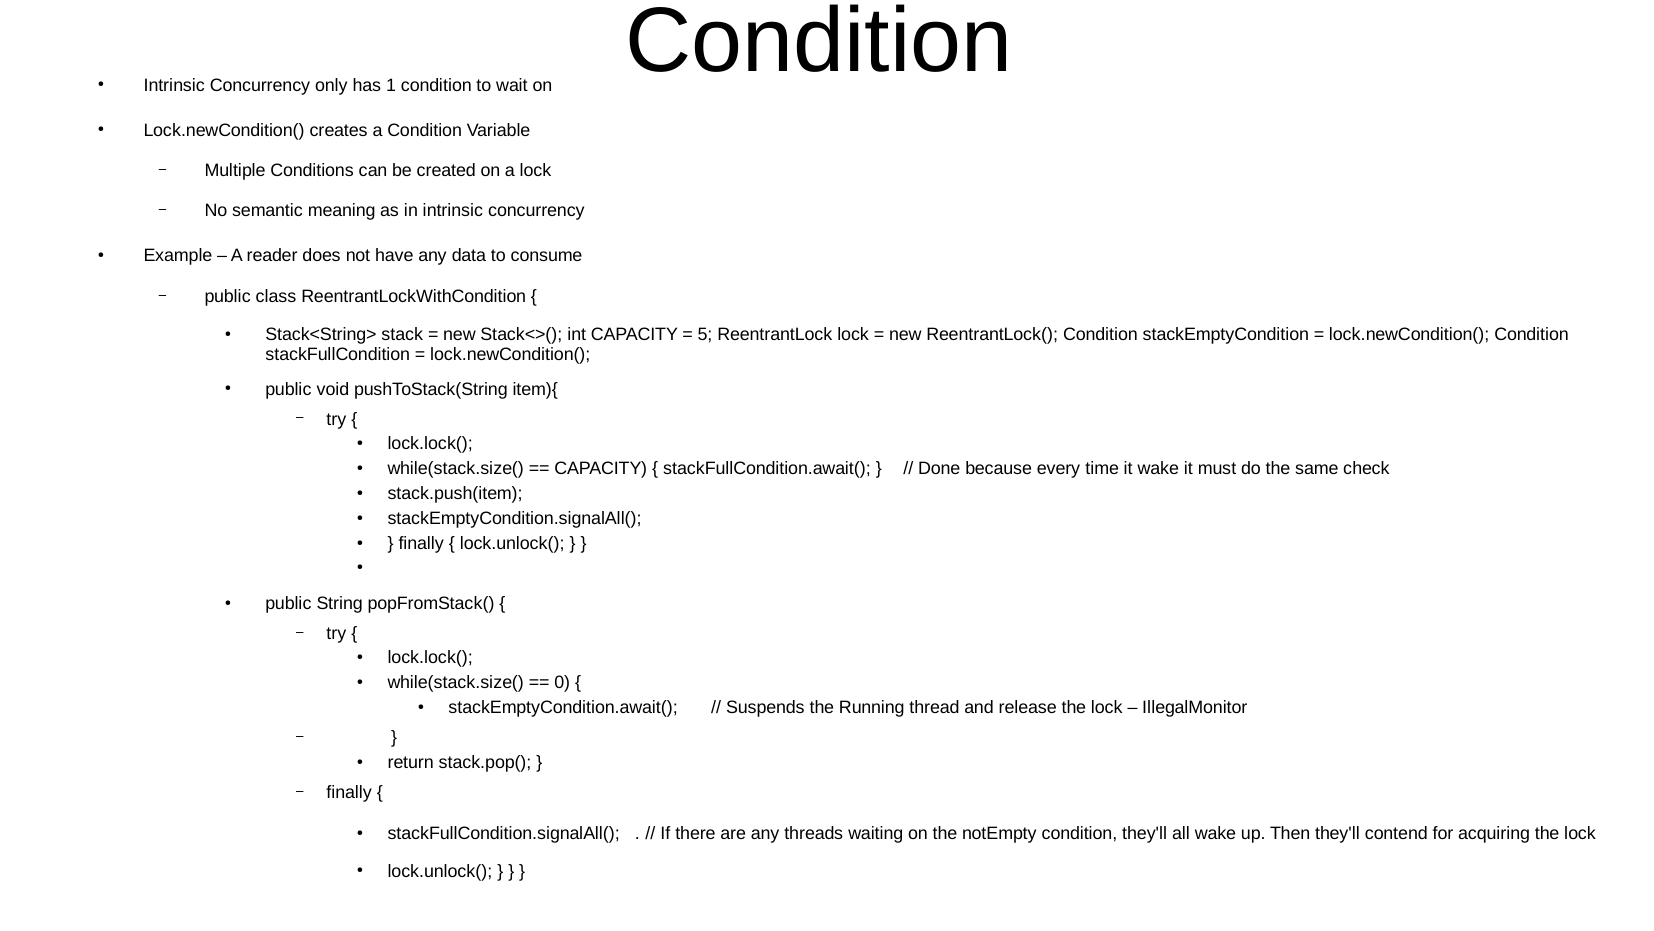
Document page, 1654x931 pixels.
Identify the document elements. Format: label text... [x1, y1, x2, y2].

list Intrinsic Concurrency only has 1 condition to wait on Lock.newCondition() creates a Condition Variable Multiple Conditions can be created on a lock No semantic meaning as in intrinsic concurrency Example – A reader does not have any data to consume public class ReentrantLockWithCondition { Stack<String> stack = new Stack<>(); int CAPACITY = 5; ReentrantLock lock = new ReentrantLock(); Condition stackEmptyCondition = lock.newCondition(); Condition stackFullCondition = lock.newCondition(); public void pushToStack(String item){ try { lock.lock(); while(stack.size() == CAPACITY) { stackFullCondition.await(); } // Done because every time it wake it must do the same check stack.push(item); stackEmptyCondition.signalAll(); } finally { lock.unlock(); } } public String popFromStack() { try { lock.lock(); while(stack.size() == 0) { stackEmptyCondition.await(); // Suspends the Running thread and release the lock – IllegalMonitor } return stack.pop(); } finally { stackFullCondition.signalAll(); . // If there are any threads waiting on the notEmpty condition, they'll all wake up. Then they'll contend for acquiring the lock lock.unlock(); } } } [82, 75, 1651, 901]
title Condition [75, 0, 1564, 155]
